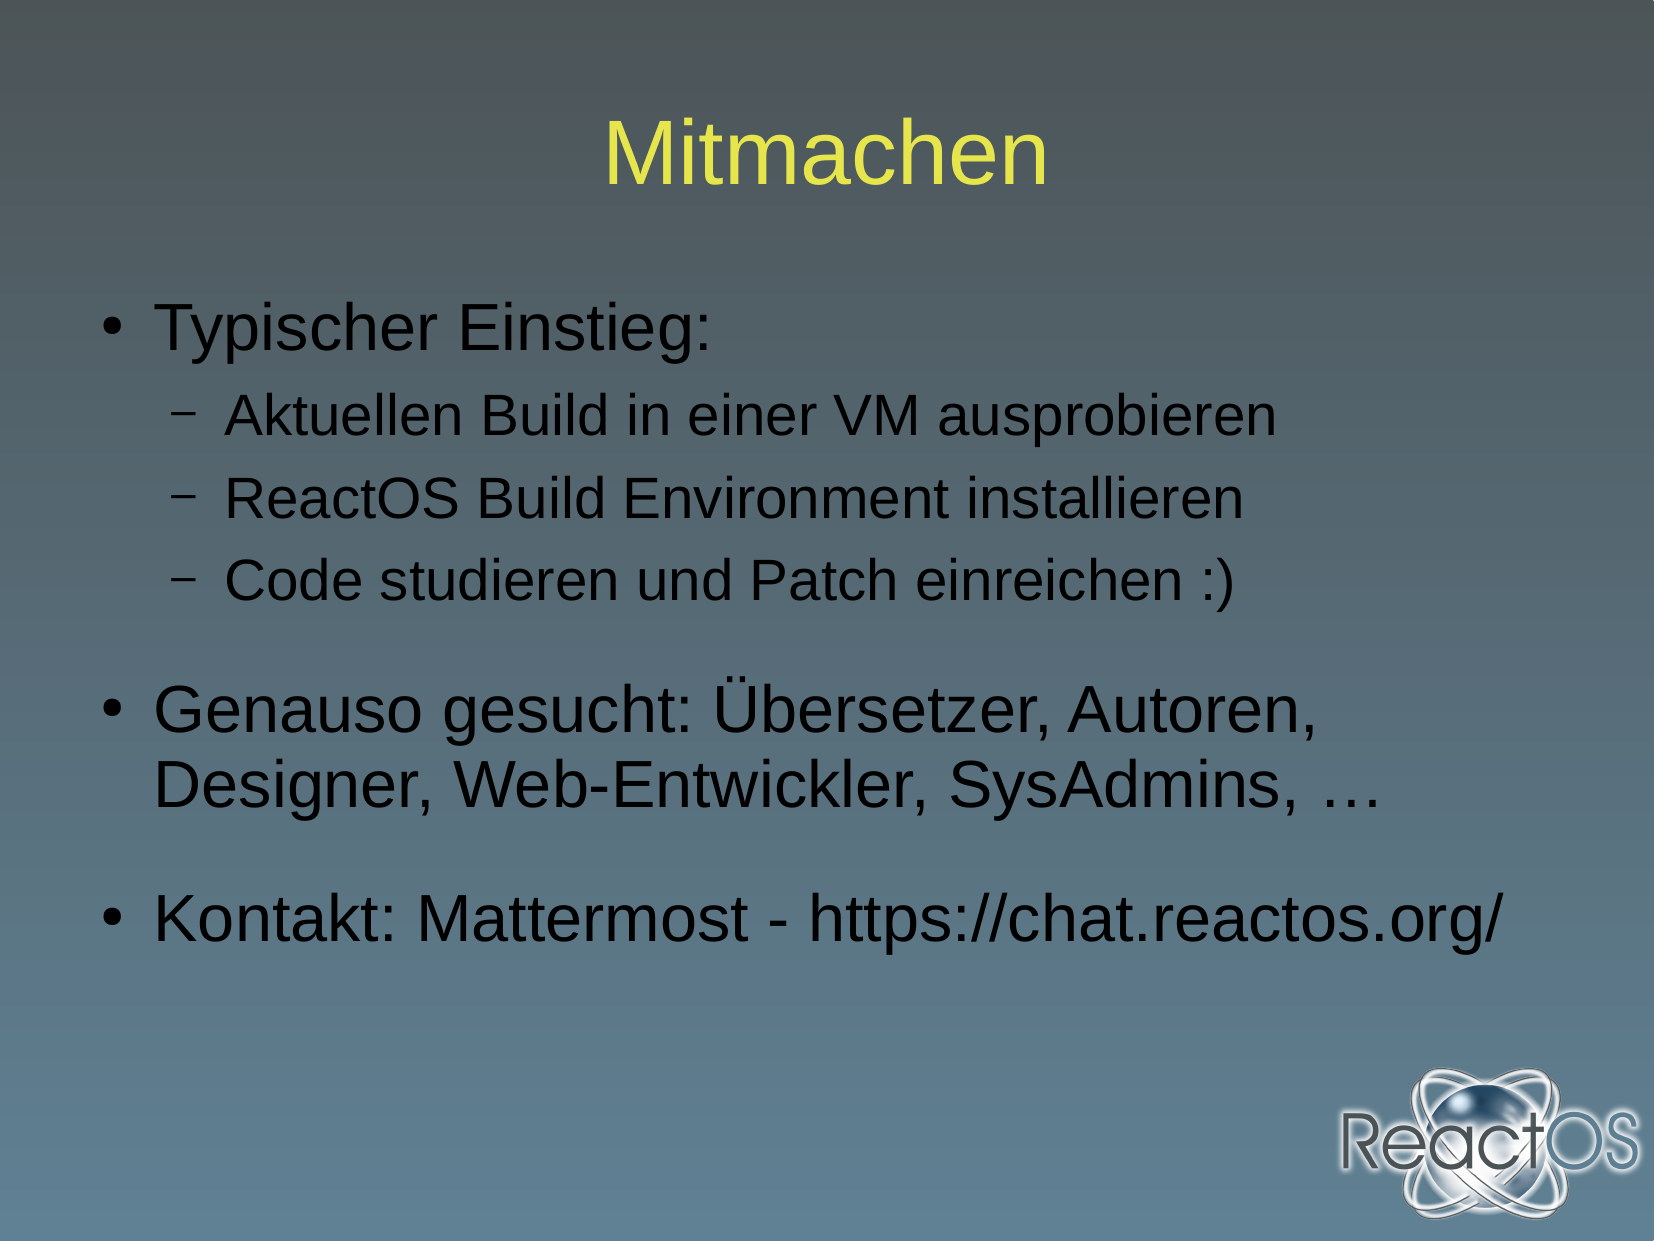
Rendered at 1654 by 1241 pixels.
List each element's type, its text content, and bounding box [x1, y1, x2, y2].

title Mitmachen [82, 49, 1571, 257]
picture [1328, 1055, 1654, 1235]
list Typischer Einstieg: Aktuellen Build in einer VM ausprobieren ReactOS Build Environment installieren Code studieren und Patch einreichen :) Genauso gesucht: Übersetzer, Autoren, Designer, Web-Entwickler, SysAdmins, … Kontakt: Mattermost - https://chat.reactos.org/ [82, 290, 1571, 1010]
